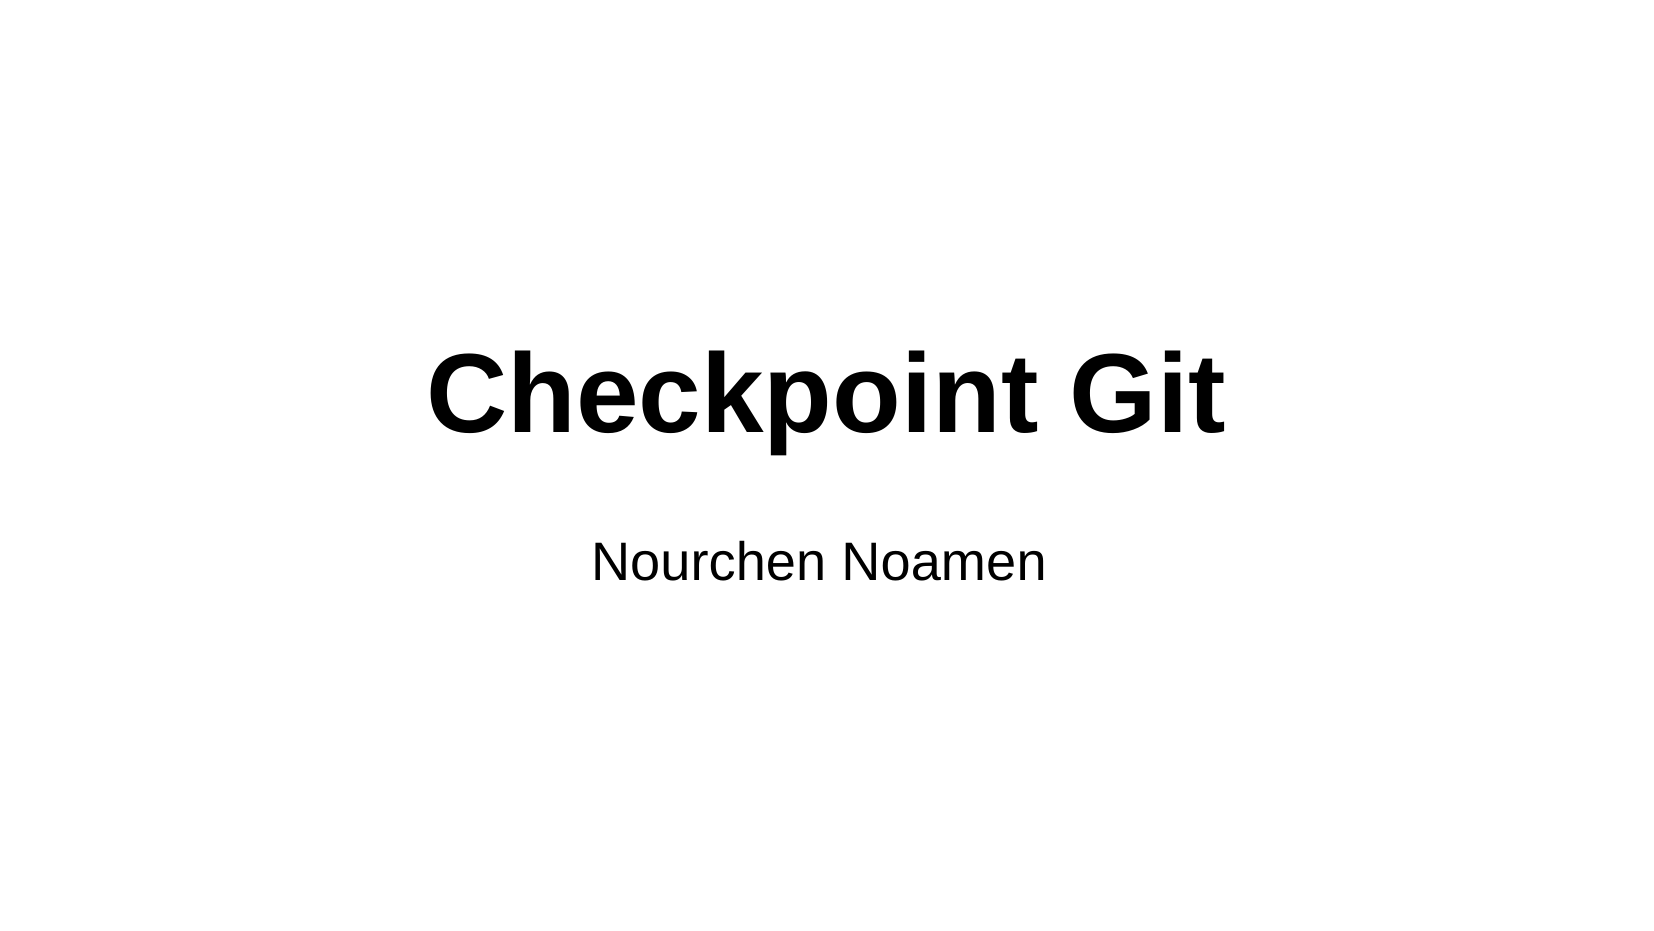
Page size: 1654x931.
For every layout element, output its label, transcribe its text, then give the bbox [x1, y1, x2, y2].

subtitle Checkpoint Git Nourchen Noamen [82, 217, 1571, 706]
